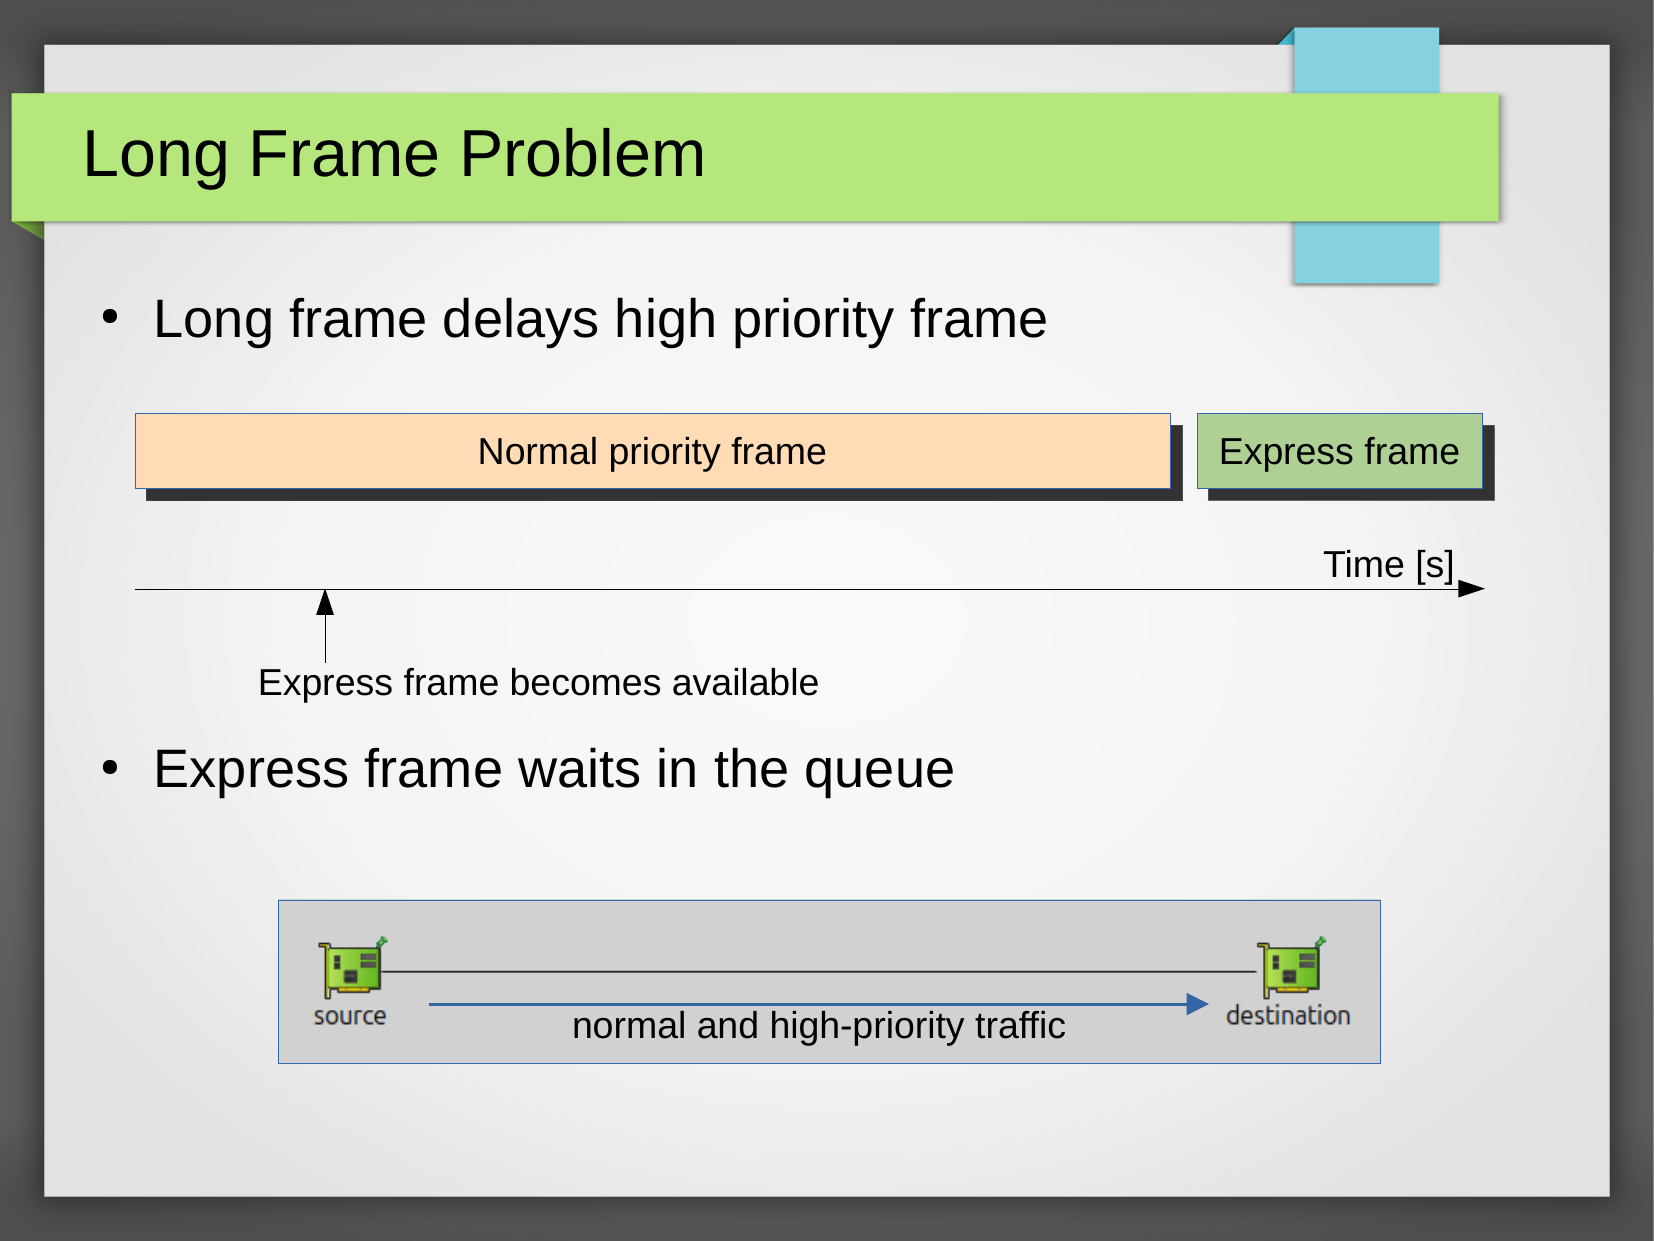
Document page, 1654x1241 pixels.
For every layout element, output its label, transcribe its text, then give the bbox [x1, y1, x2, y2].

text_box Express frame [1197, 413, 1483, 489]
title Long Frame Problem [82, 79, 1264, 228]
text_box Normal priority frame [135, 413, 1171, 489]
picture [0, 0, 1654, 1241]
list Long frame delays high priority frame Express frame waits in the queue [82, 288, 1571, 1008]
text_box Time [s] [1308, 535, 1471, 593]
text_box Express frame becomes available [243, 654, 841, 711]
